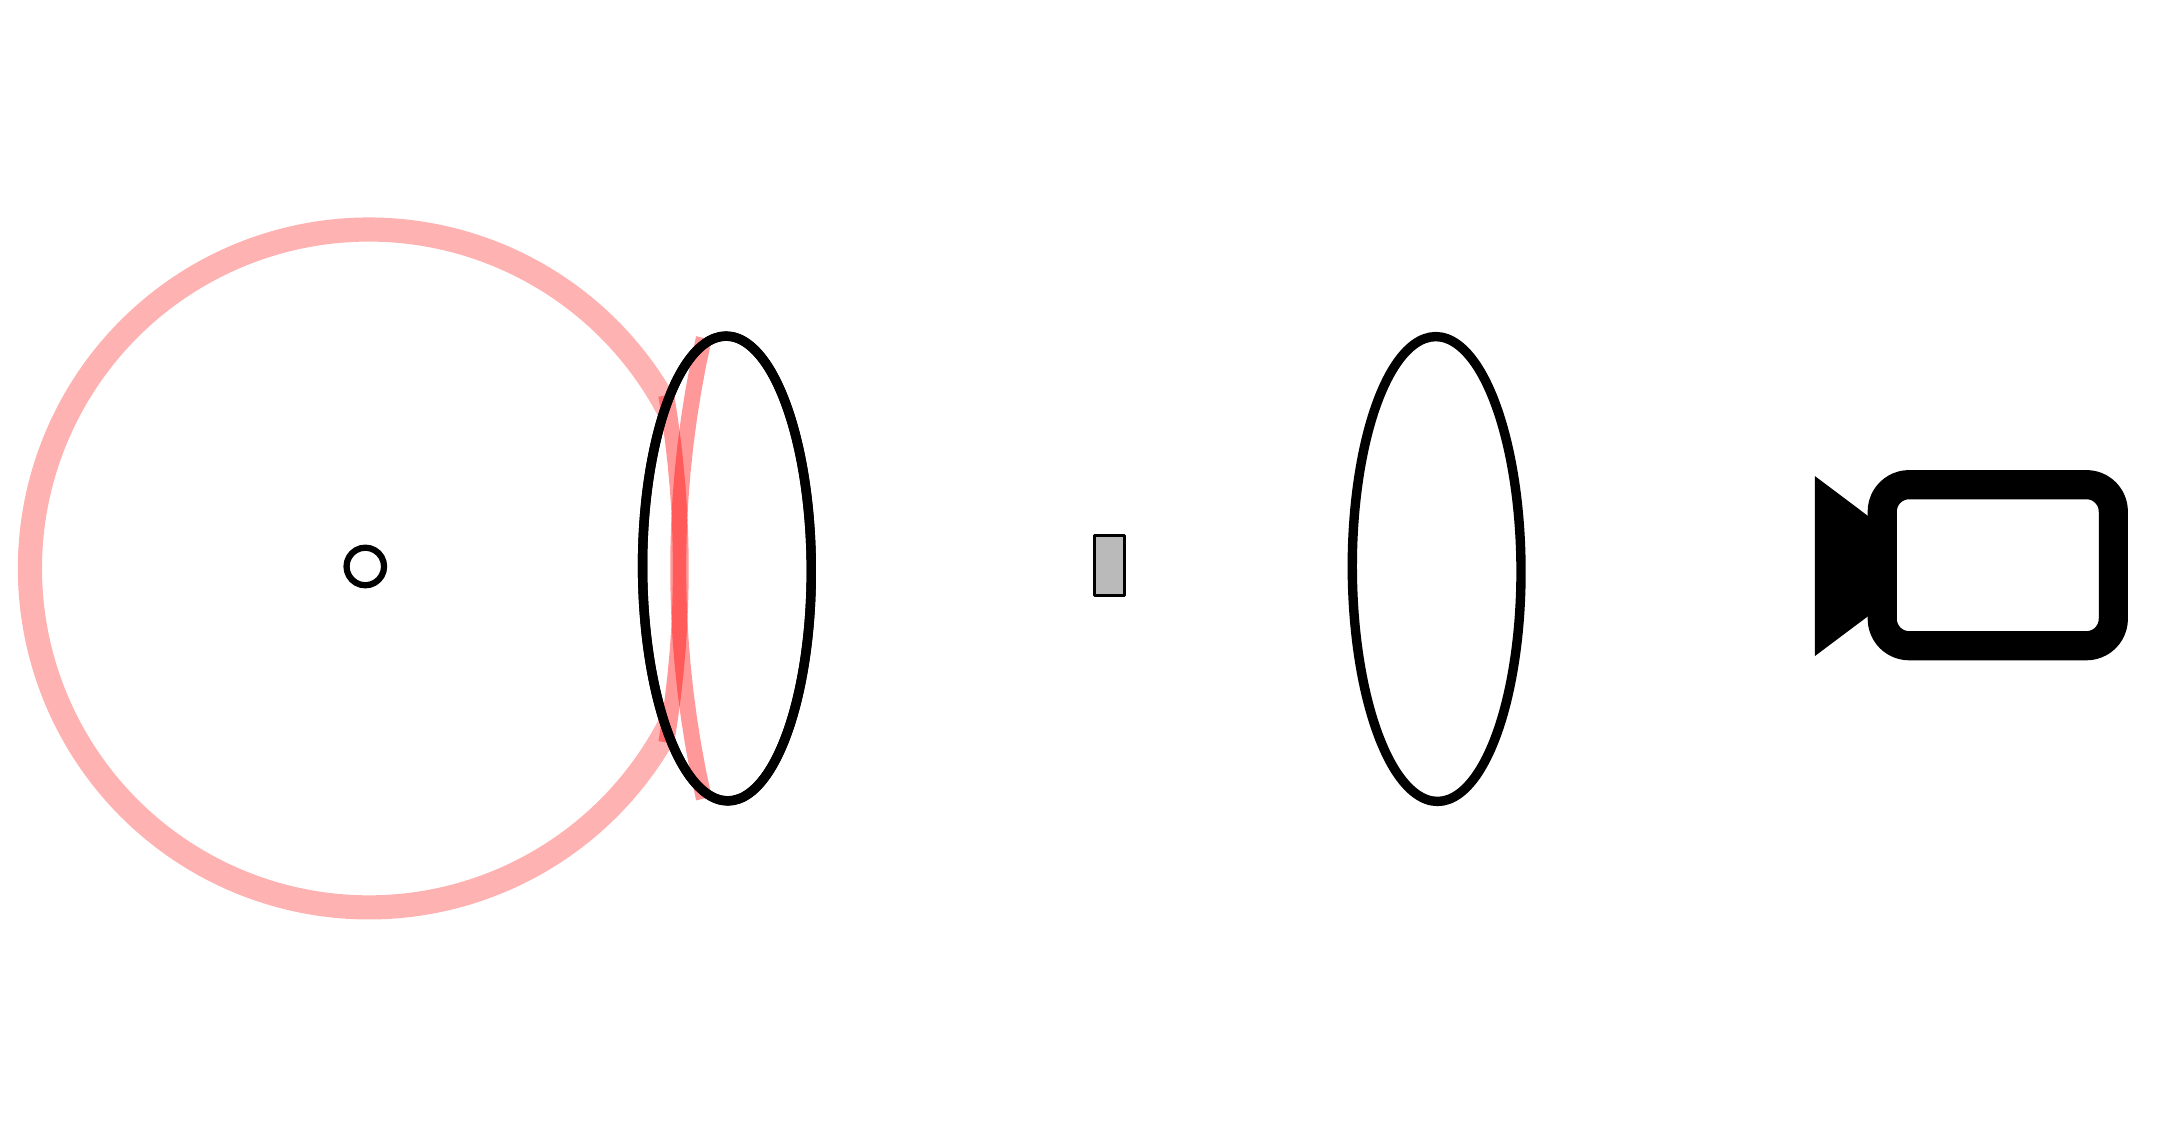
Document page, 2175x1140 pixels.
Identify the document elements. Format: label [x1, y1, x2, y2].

text_box [1882, 484, 2114, 646]
text_box [693, 789, 704, 801]
text_box [17, 217, 669, 920]
text_box [648, 341, 806, 796]
text_box [1094, 535, 1125, 596]
text_box [694, 336, 704, 345]
text_box [1352, 336, 1522, 802]
text_box [1814, 476, 1875, 657]
